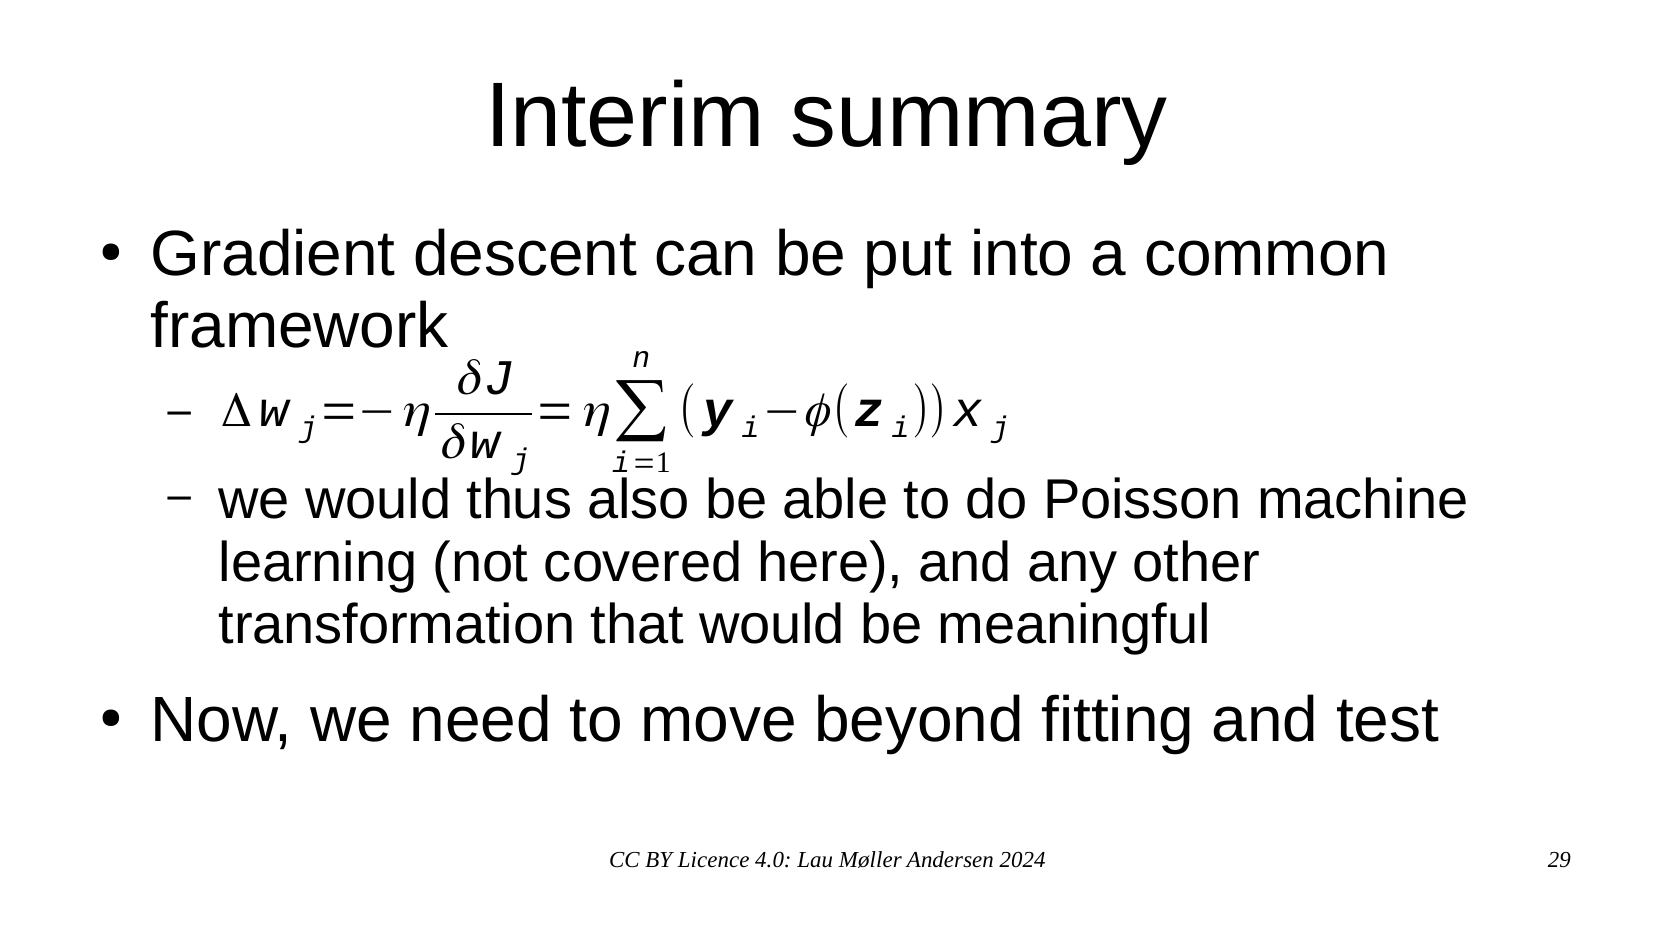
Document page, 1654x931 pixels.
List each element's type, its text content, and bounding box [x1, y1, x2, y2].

list Gradient descent can be put into a common framework we would thus also be able to do Poisson machine learning (not covered here), and any other transformation that would be meaningful Now, we need to move beyond fitting and test [82, 217, 1571, 758]
chart [213, 342, 1016, 481]
title Interim summary [82, 37, 1571, 193]
